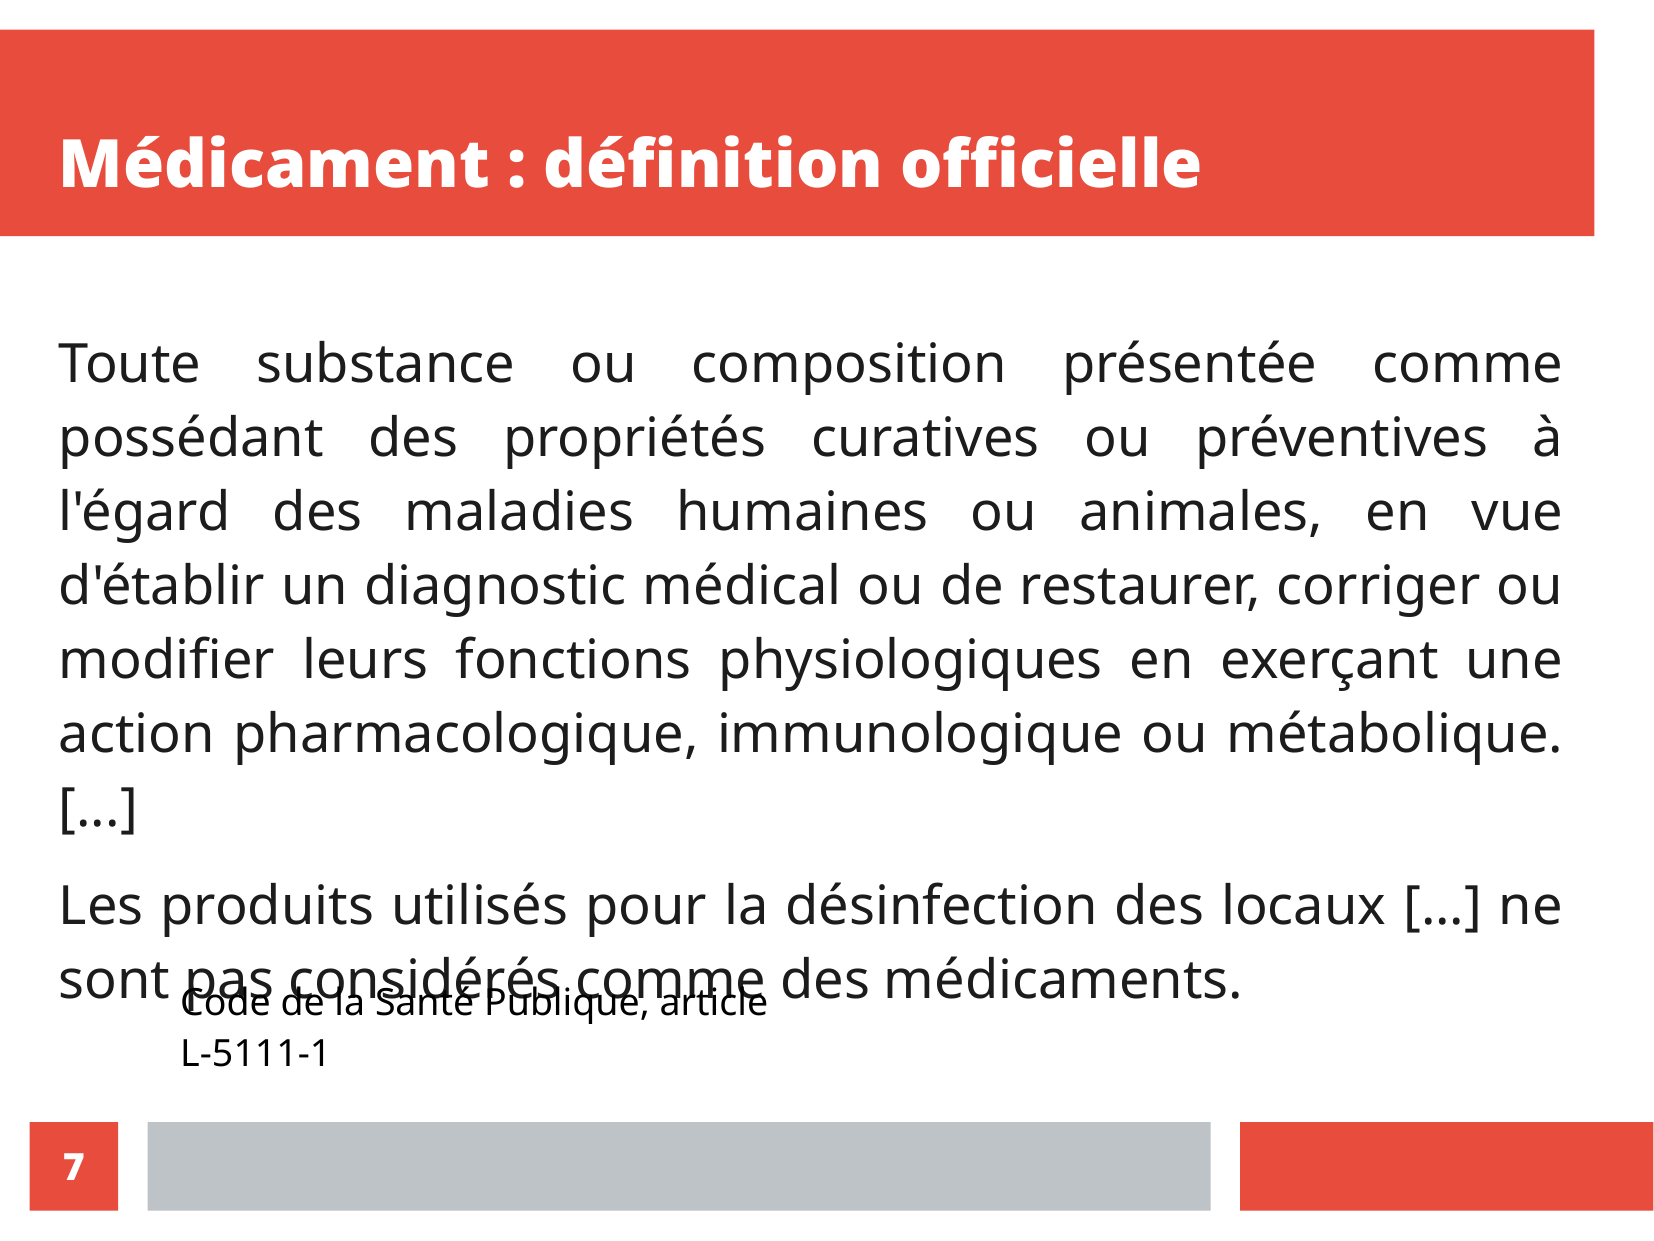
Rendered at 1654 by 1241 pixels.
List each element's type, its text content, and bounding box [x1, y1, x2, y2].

title Médicament : définition officielle [59, 59, 1595, 207]
list Toute substance ou composition présentée comme possédant des propriétés curatives ou préventives à l'égard des maladies humaines ou animales, en vue d'établir un diagnostic médical ou de restaurer, corriger ou modifier leurs fonctions physiologiques en exerçant une action pharmacologique, immunologique ou métabolique. [...] Les produits utilisés pour la désinfection des locaux [...] ne sont pas considérés comme des médicaments. [59, 324, 1565, 1093]
text_box Code de la Santé Publique, article L-5111-1 [165, 968, 804, 1071]
